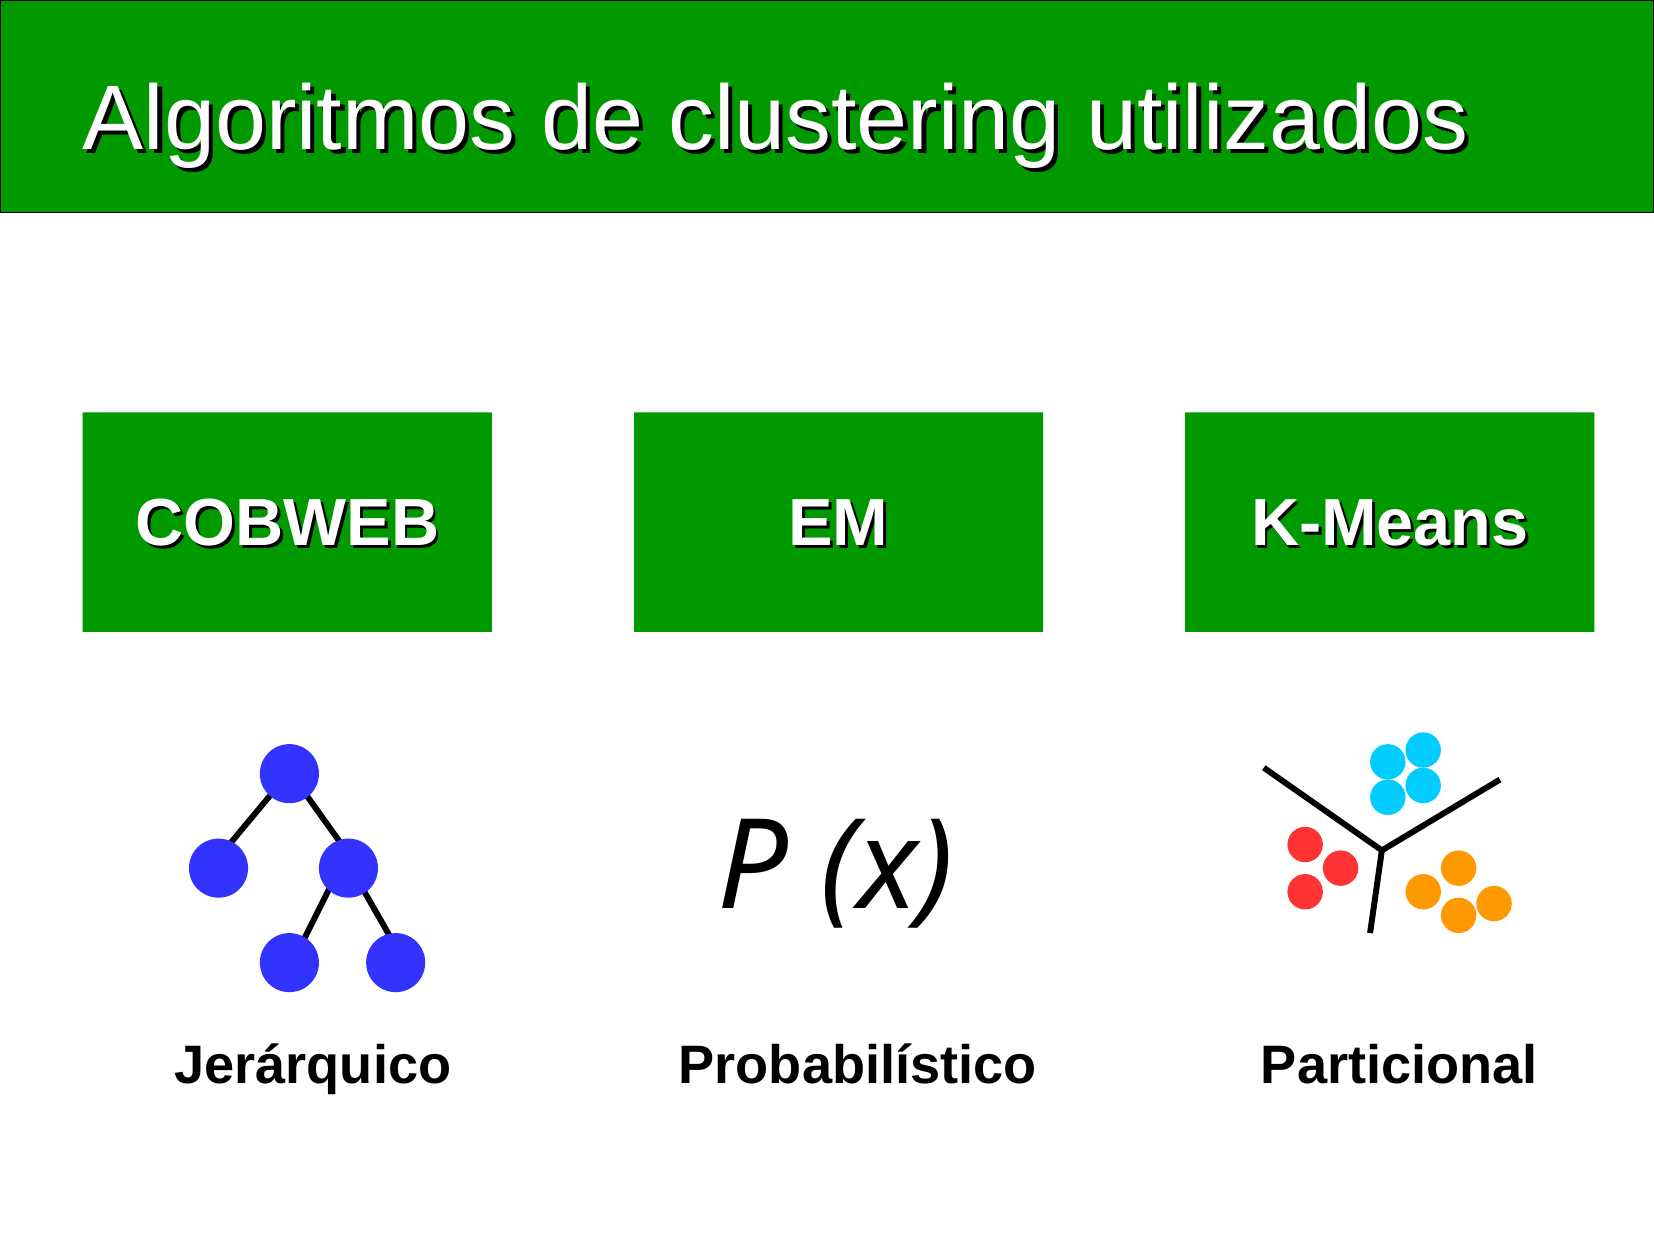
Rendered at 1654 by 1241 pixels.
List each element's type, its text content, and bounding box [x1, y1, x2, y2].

text_box [188, 838, 249, 898]
text_box [1287, 874, 1323, 910]
text_box [0, 0, 1654, 213]
text_box [366, 933, 426, 993]
text_box [1370, 732, 1441, 816]
text_box [1440, 885, 1512, 934]
text_box COBWEB [82, 412, 492, 632]
text_box [259, 744, 319, 804]
text_box [1287, 826, 1323, 863]
text_box Probabilístico [663, 1027, 1053, 1103]
text_box [1322, 850, 1359, 886]
text_box [259, 933, 319, 993]
text_box K-Means [1185, 412, 1595, 632]
text_box EM [634, 412, 1044, 632]
text_box Jerárquico [159, 1027, 467, 1103]
text_box P (x) [702, 767, 983, 939]
title Algoritmos de clustering utilizados [82, 15, 1607, 221]
text_box [1440, 850, 1477, 886]
text_box [1405, 874, 1442, 910]
text_box Particional [1246, 1027, 1554, 1103]
text_box [318, 838, 379, 898]
